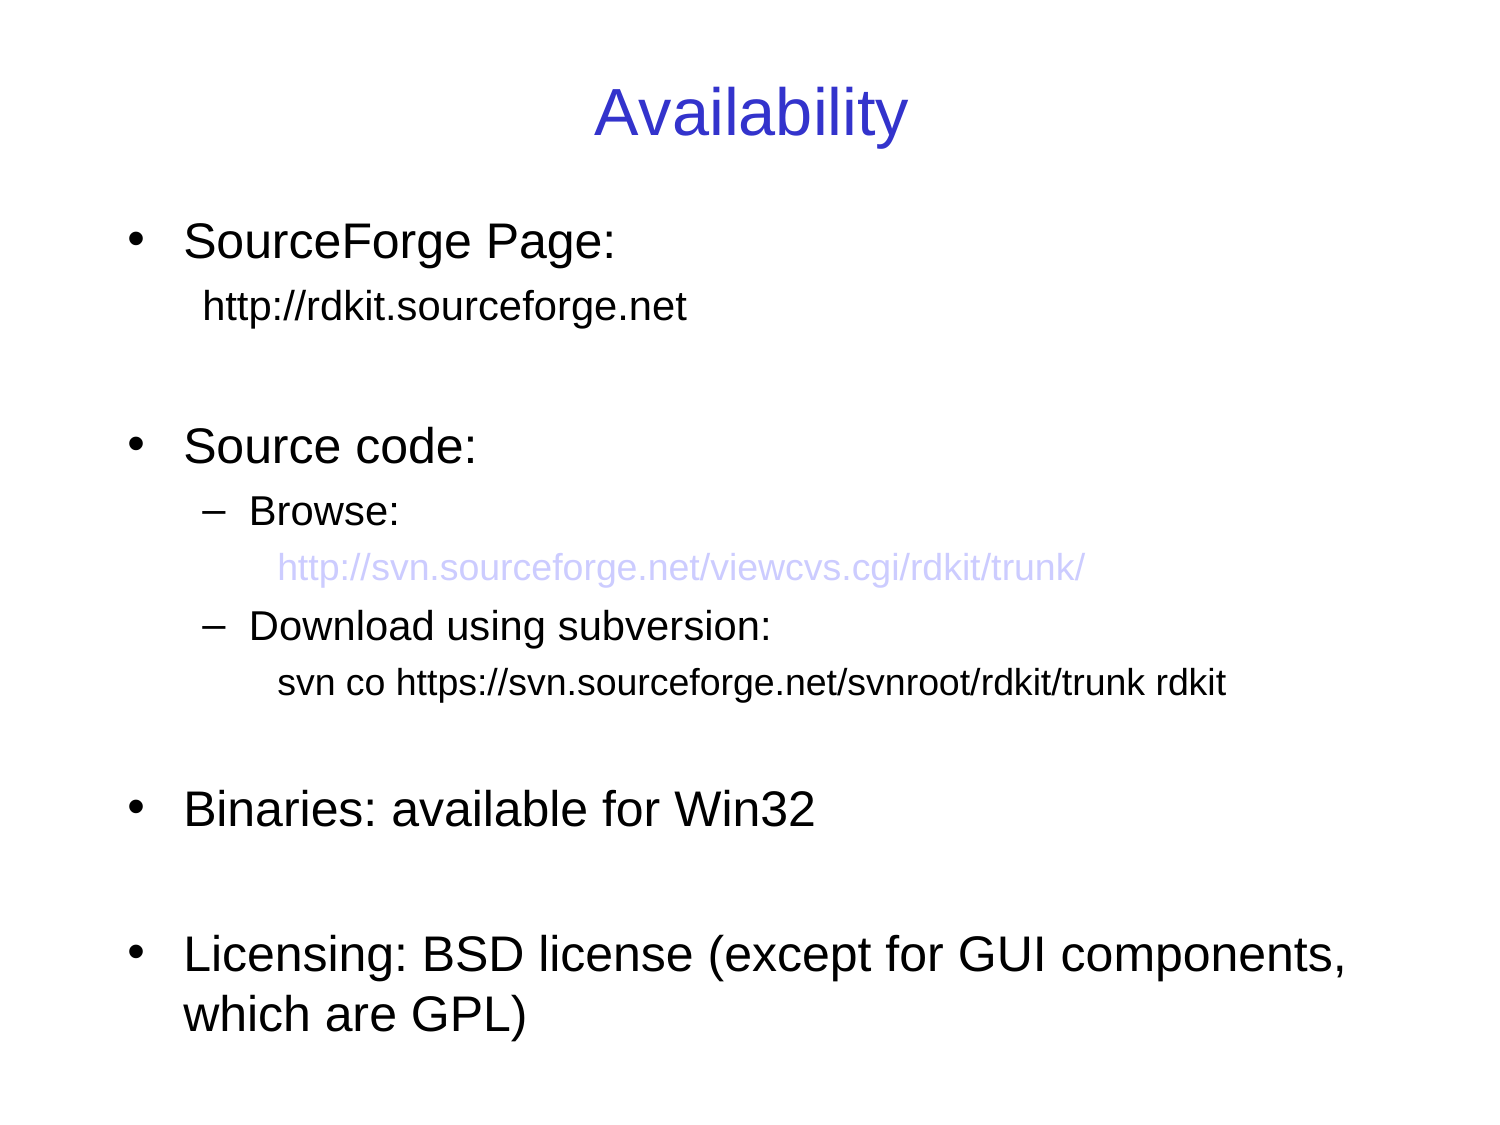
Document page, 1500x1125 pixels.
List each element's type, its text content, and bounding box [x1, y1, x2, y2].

list SourceForge Page: http://rdkit.sourceforge.net Source code: Browse: http://svn.sourceforge.net/viewcvs.cgi/rdkit/trunk/ Download using subversion: svn co https://svn.sourceforge.net/svnroot/rdkit/trunk rdkit Binaries: available for Win32 Licensing: BSD license (except for GUI components, which are GPL) [112, 200, 1388, 1049]
title Availability [116, 14, 1388, 200]
